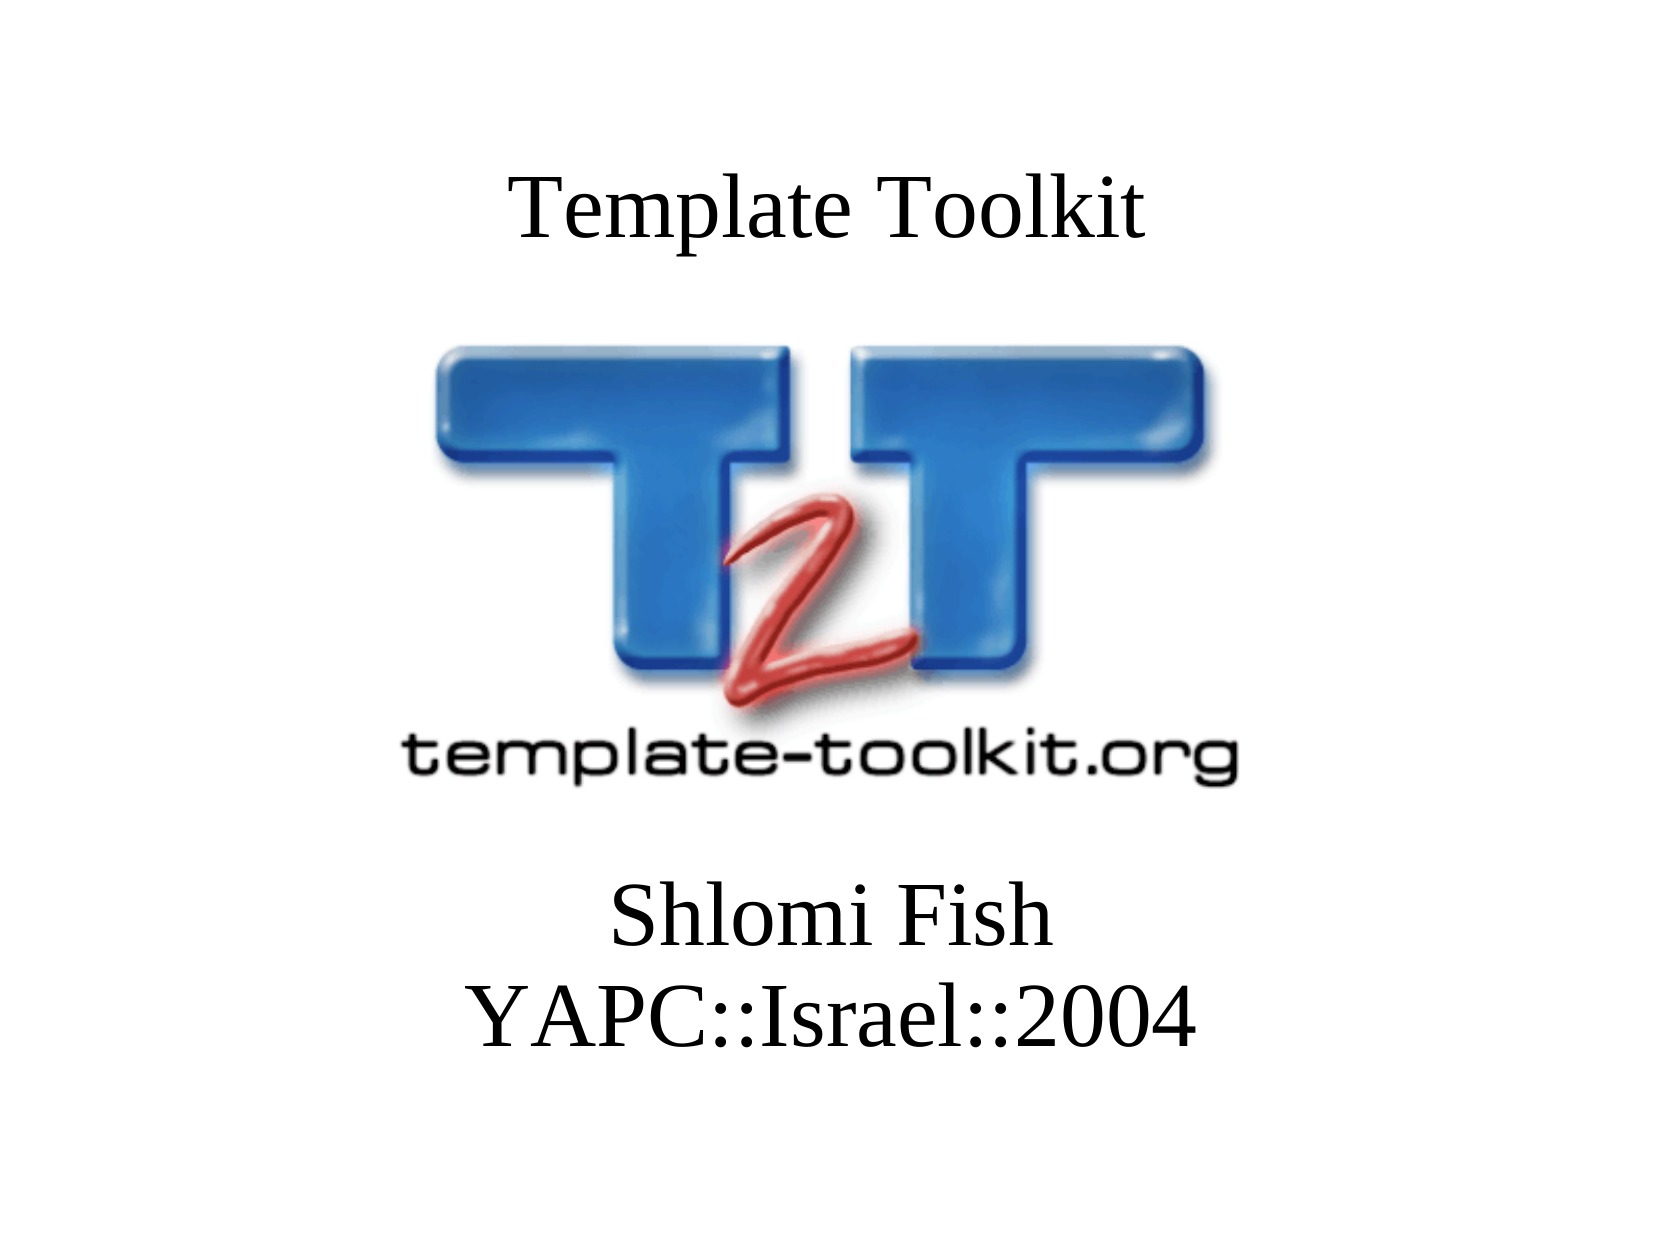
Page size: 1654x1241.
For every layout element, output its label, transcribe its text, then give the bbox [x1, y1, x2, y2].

text_box Shlomi Fish YAPC::Israel::2004 [464, 863, 1200, 1070]
picture [365, 309, 1283, 810]
title Template Toolkit [121, 102, 1534, 311]
